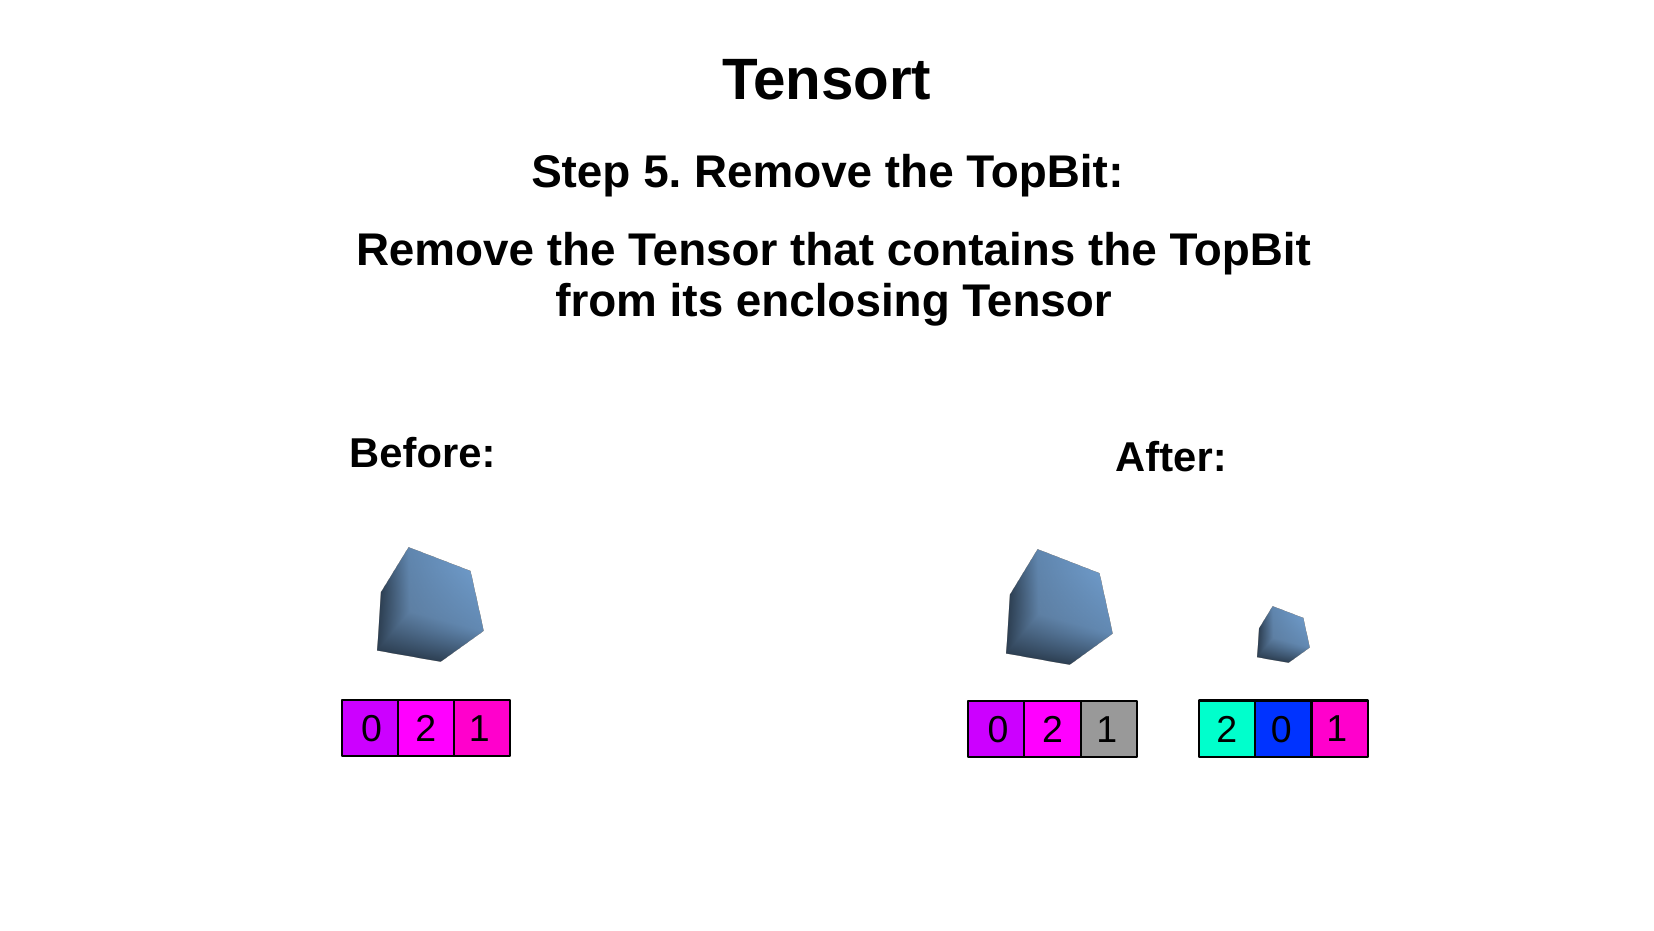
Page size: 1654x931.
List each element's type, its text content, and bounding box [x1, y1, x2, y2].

text_box Step 5. Remove the TopBit: [516, 138, 1412, 257]
text_box Before: [278, 397, 567, 510]
text_box [968, 700, 972, 757]
text_box After: [1026, 401, 1316, 514]
text_box 1 [1311, 700, 1368, 758]
text_box [1024, 700, 1081, 757]
text_box 1 [1081, 700, 1138, 758]
text_box 0 [1256, 701, 1313, 759]
text_box 2 [400, 700, 454, 758]
text_box [341, 699, 346, 757]
text_box 0 [346, 699, 397, 757]
text_box Remove the Tensor that contains the TopBit from its enclosing Tensor [311, 216, 1356, 488]
text_box 1 [454, 700, 511, 758]
text_box [397, 699, 511, 757]
text_box 0 [972, 700, 1027, 758]
title Tensort [82, 2, 1571, 158]
text_box 2 [1201, 700, 1258, 758]
text_box 2 [1027, 701, 1084, 759]
